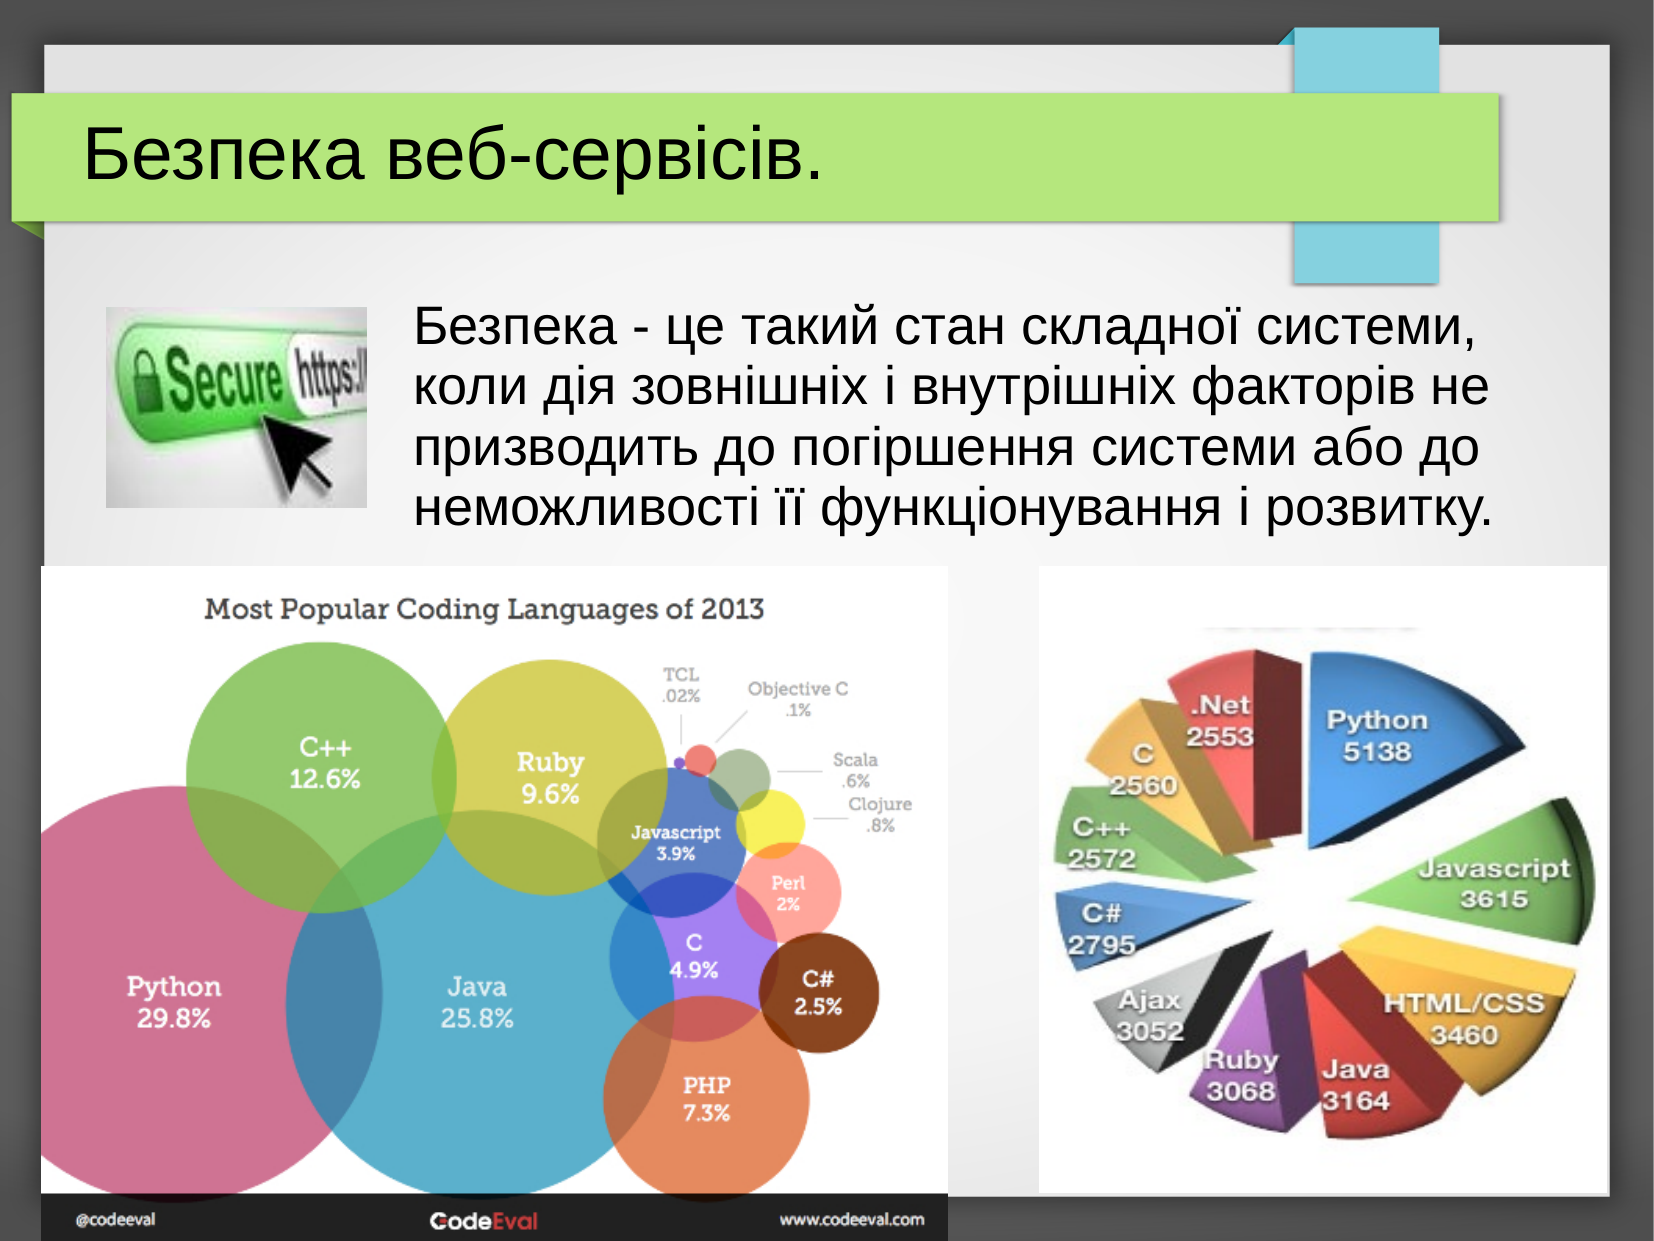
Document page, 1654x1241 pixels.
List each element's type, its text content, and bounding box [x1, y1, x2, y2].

title Безпека веб-сервісів. [82, 94, 1264, 213]
picture [0, 0, 1654, 1241]
list Безпека - це такий стан складної системи, коли дія зовнішніх і внутрішніх факторів не призводить до погіршення системи або до неможливості її функціонування і розвитку. [342, 295, 1571, 1015]
